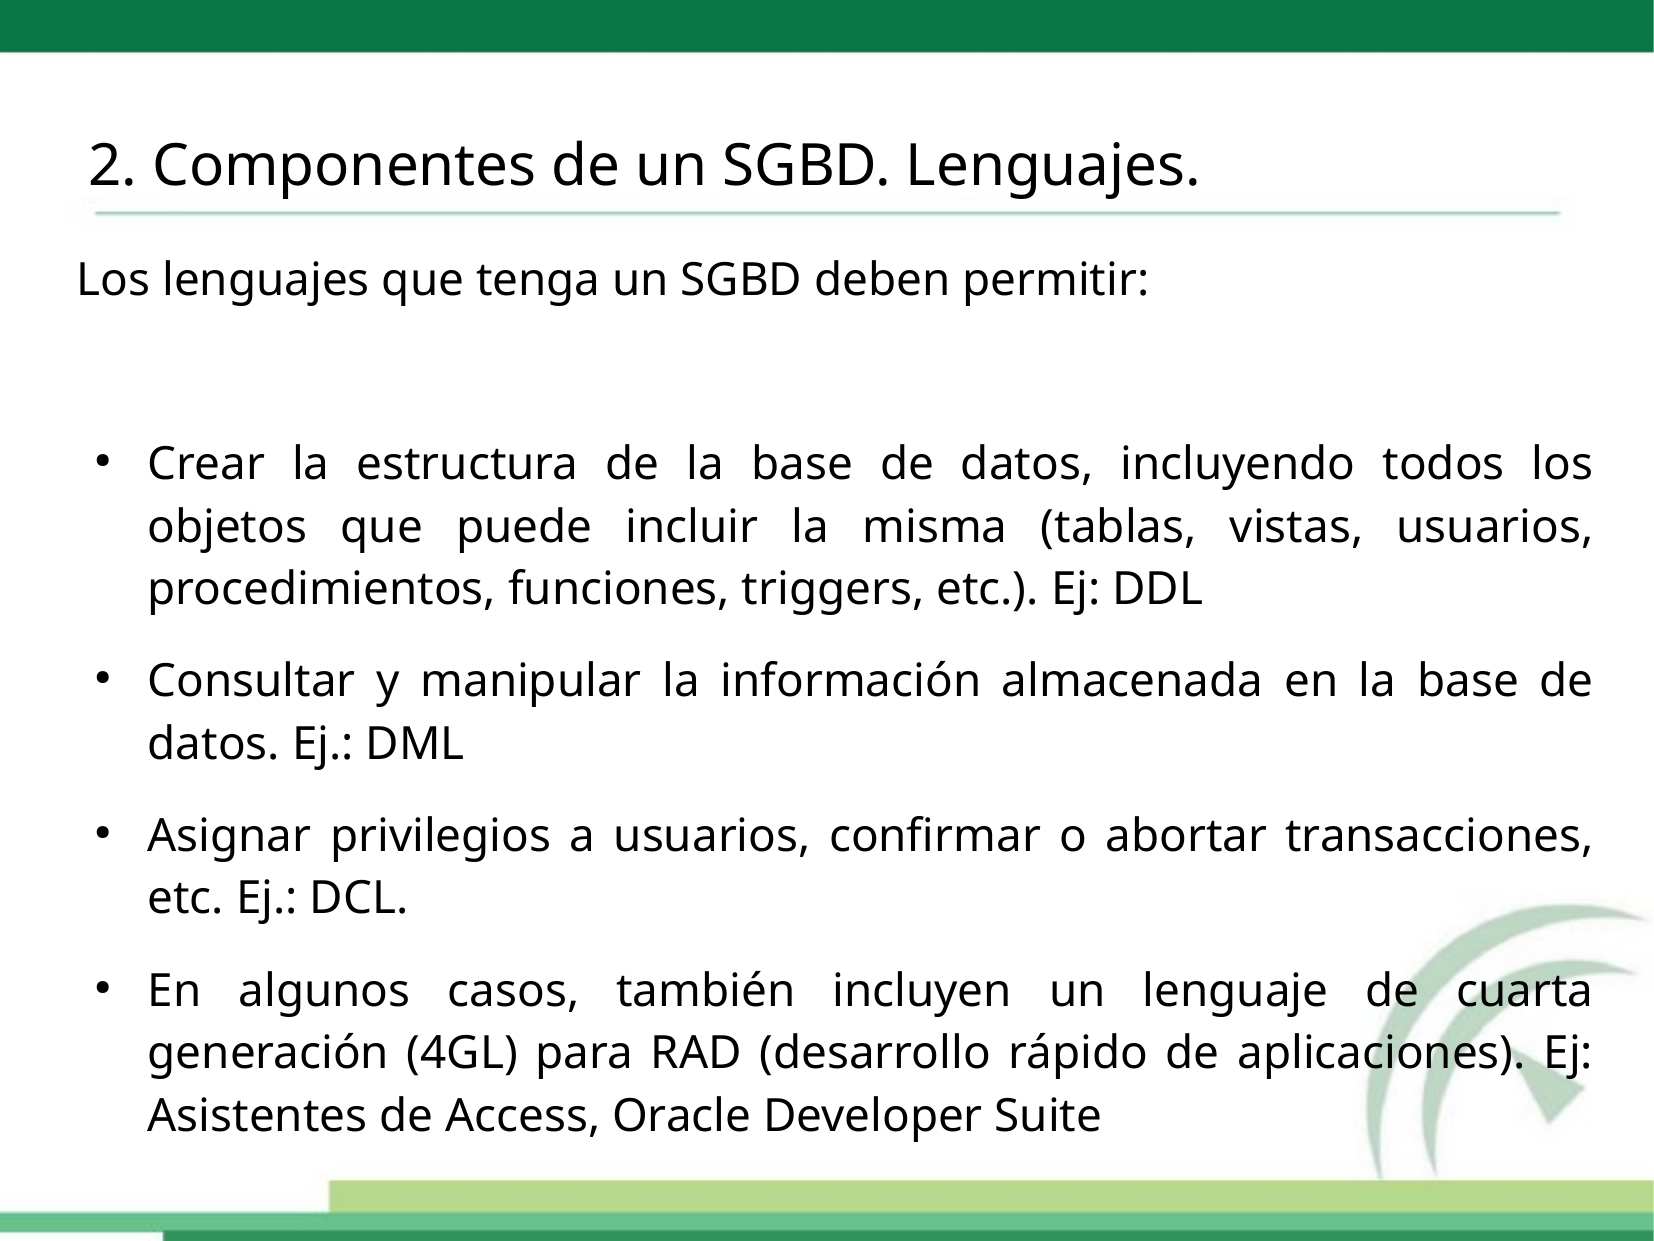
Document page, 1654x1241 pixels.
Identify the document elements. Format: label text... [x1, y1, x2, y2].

title 2. Componentes de un SGBD. Lenguajes. [88, 58, 1577, 246]
picture [0, 0, 1654, 1241]
list Los lenguajes que tenga un SGBD deben permitir: Crear la estructura de la base de datos, incluyendo todos los objetos que puede incluir la misma (tablas, vistas, usuarios, procedimientos, funciones, triggers, etc.). Ej: DDL Consultar y manipular la información almacenada en la base de datos. Ej.: DML Asignar privilegios a usuarios, confirmar o abortar transacciones, etc. Ej.: DCL. En algunos casos, también incluyen un lenguaje de cuarta generación (4GL) para RAD (desarrollo rápido de aplicaciones). Ej: Asistentes de Access, Oracle Developer Suite [76, 246, 1595, 1241]
